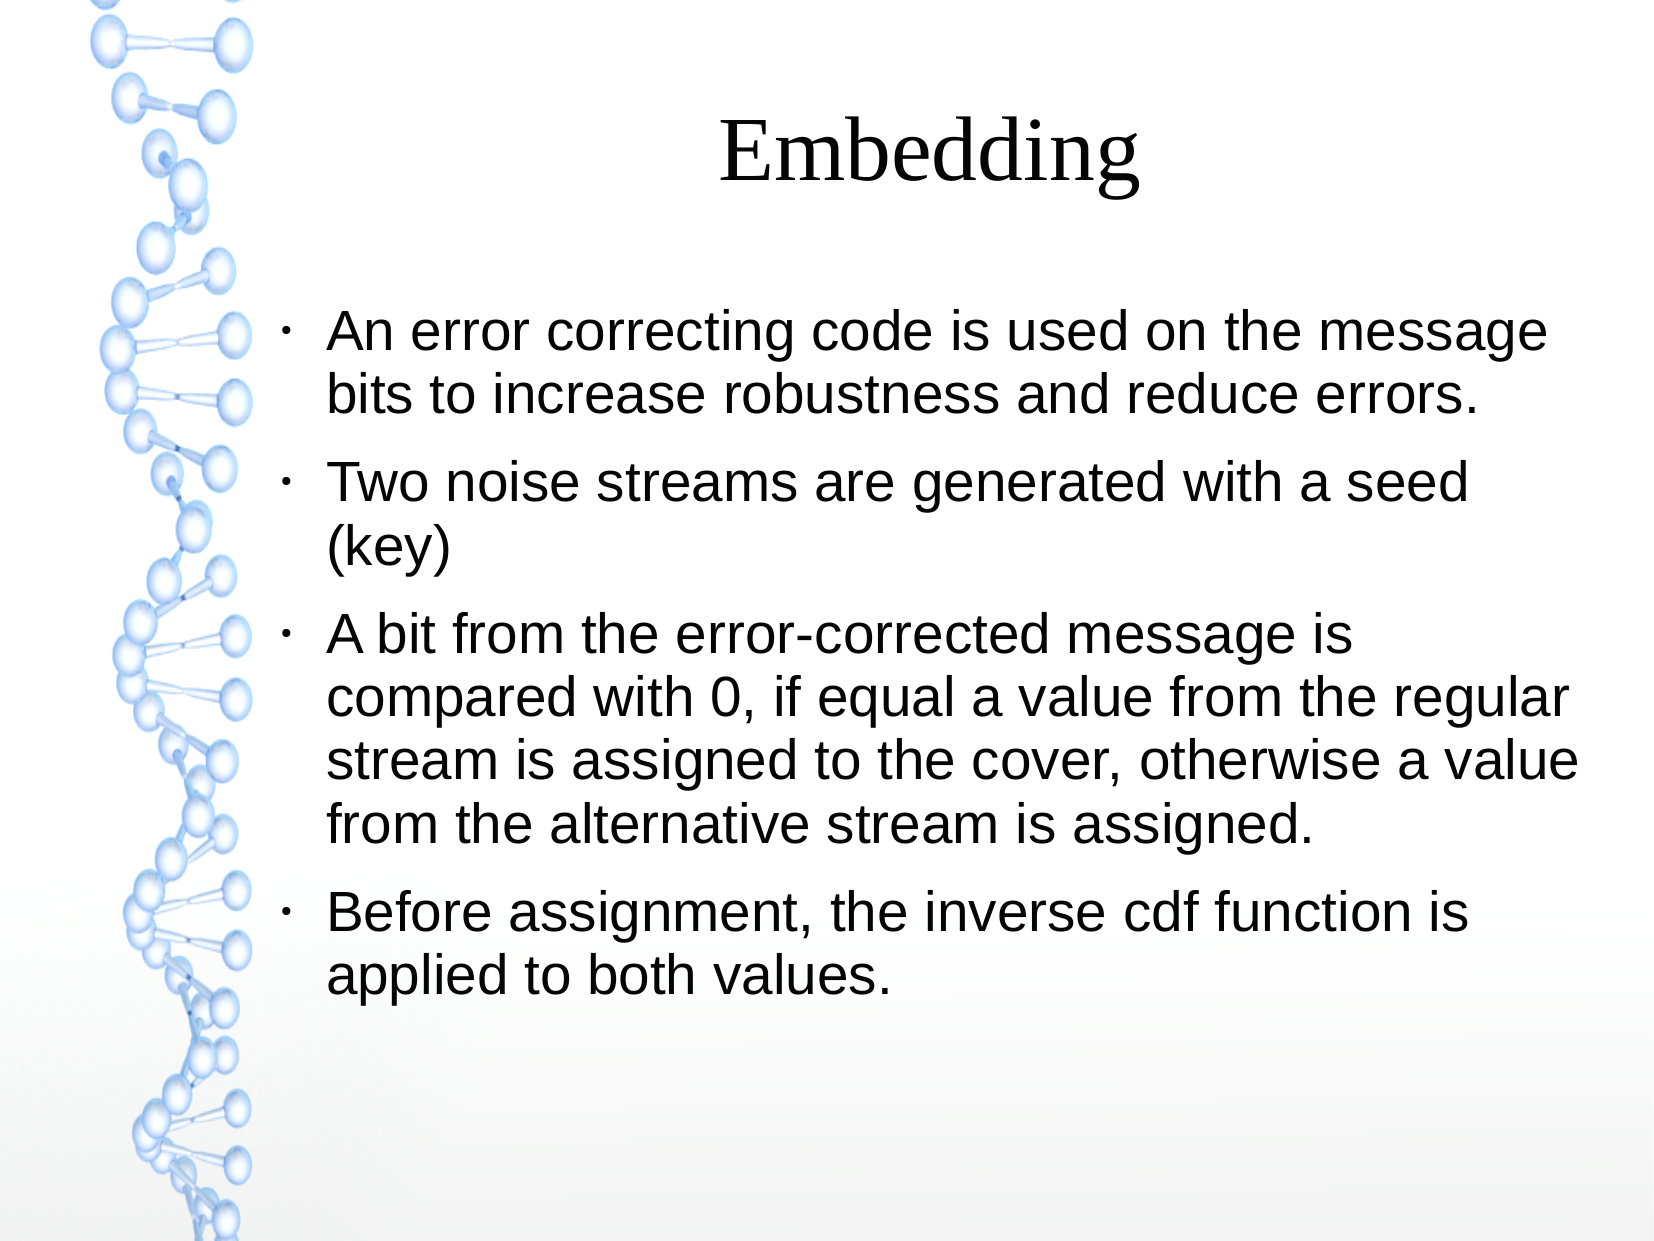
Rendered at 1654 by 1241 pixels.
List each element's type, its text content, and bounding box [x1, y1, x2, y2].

list An error correcting code is used on the message bits to increase robustness and reduce errors. Two noise streams are generated with a seed (key) A bit from the error-corrected message is compared with 0, if equal a value from the regular stream is assigned to the cover, otherwise a value from the alternative stream is assigned. Before assignment, the inverse cdf function is applied to both values. [265, 299, 1595, 1019]
picture [0, 0, 1654, 1241]
title Embedding [265, 47, 1595, 252]
